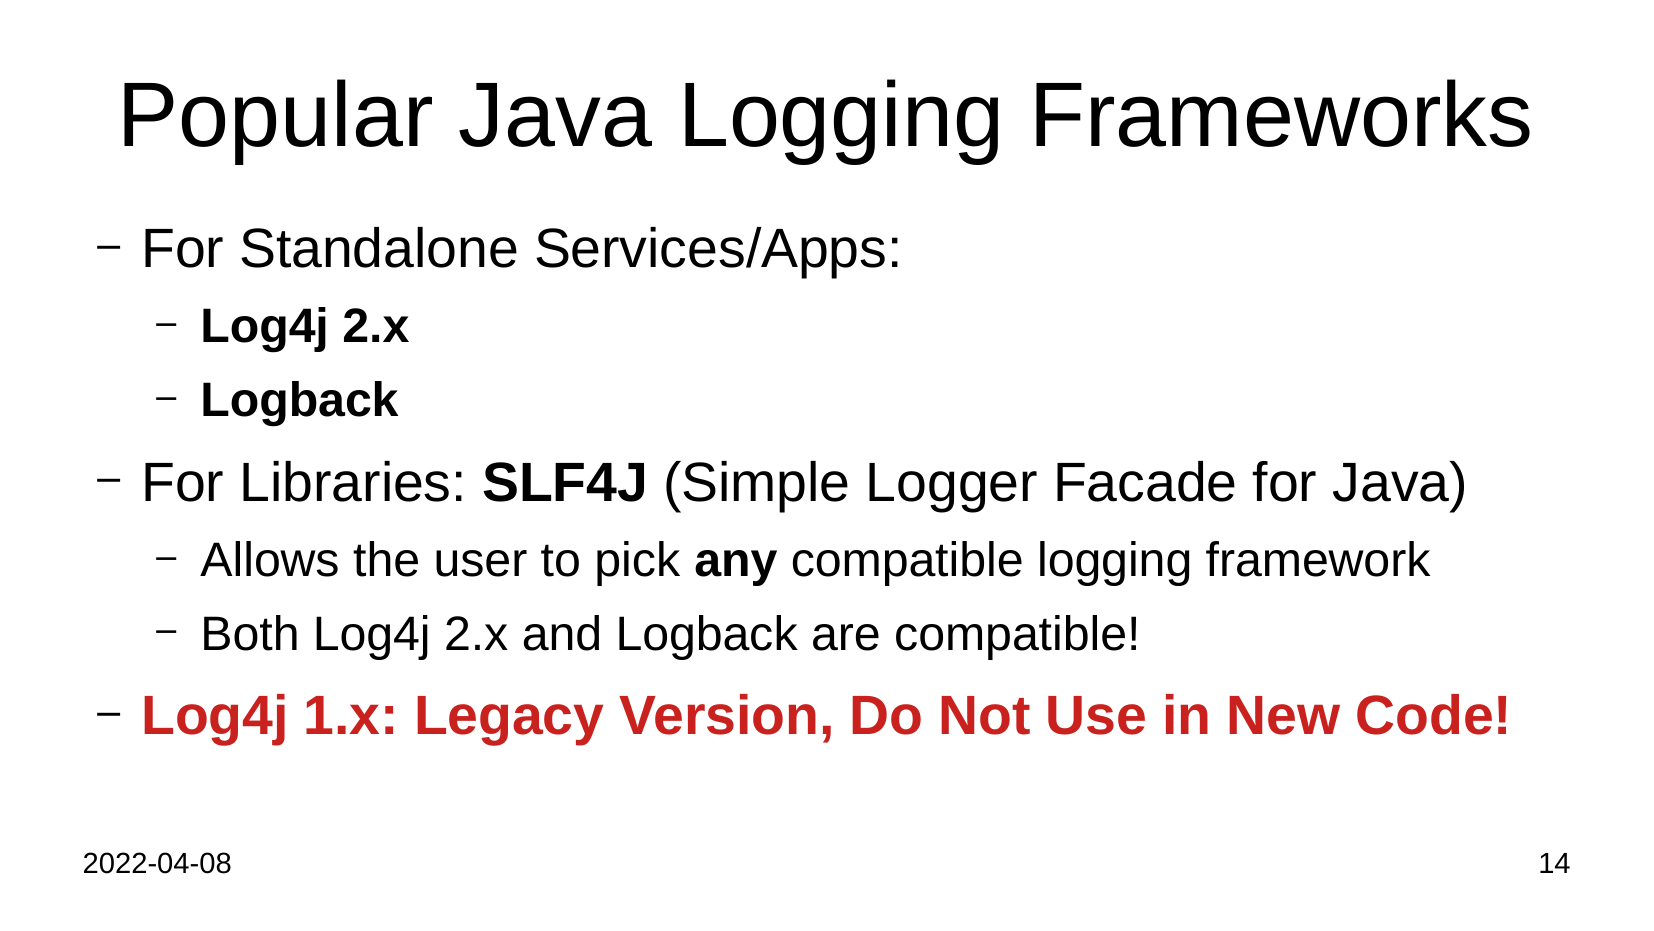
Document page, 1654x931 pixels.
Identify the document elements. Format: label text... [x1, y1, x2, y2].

title Popular Java Logging Frameworks [82, 37, 1571, 193]
list For Standalone Services/Apps: Log4j 2.x Logback For Libraries: SLF4J (Simple Logger Facade for Java) Allows the user to pick any compatible logging framework Both Log4j 2.x and Logback are compatible! Log4j 1.x: Legacy Version, Do Not Use in New Code! [82, 217, 1571, 758]
